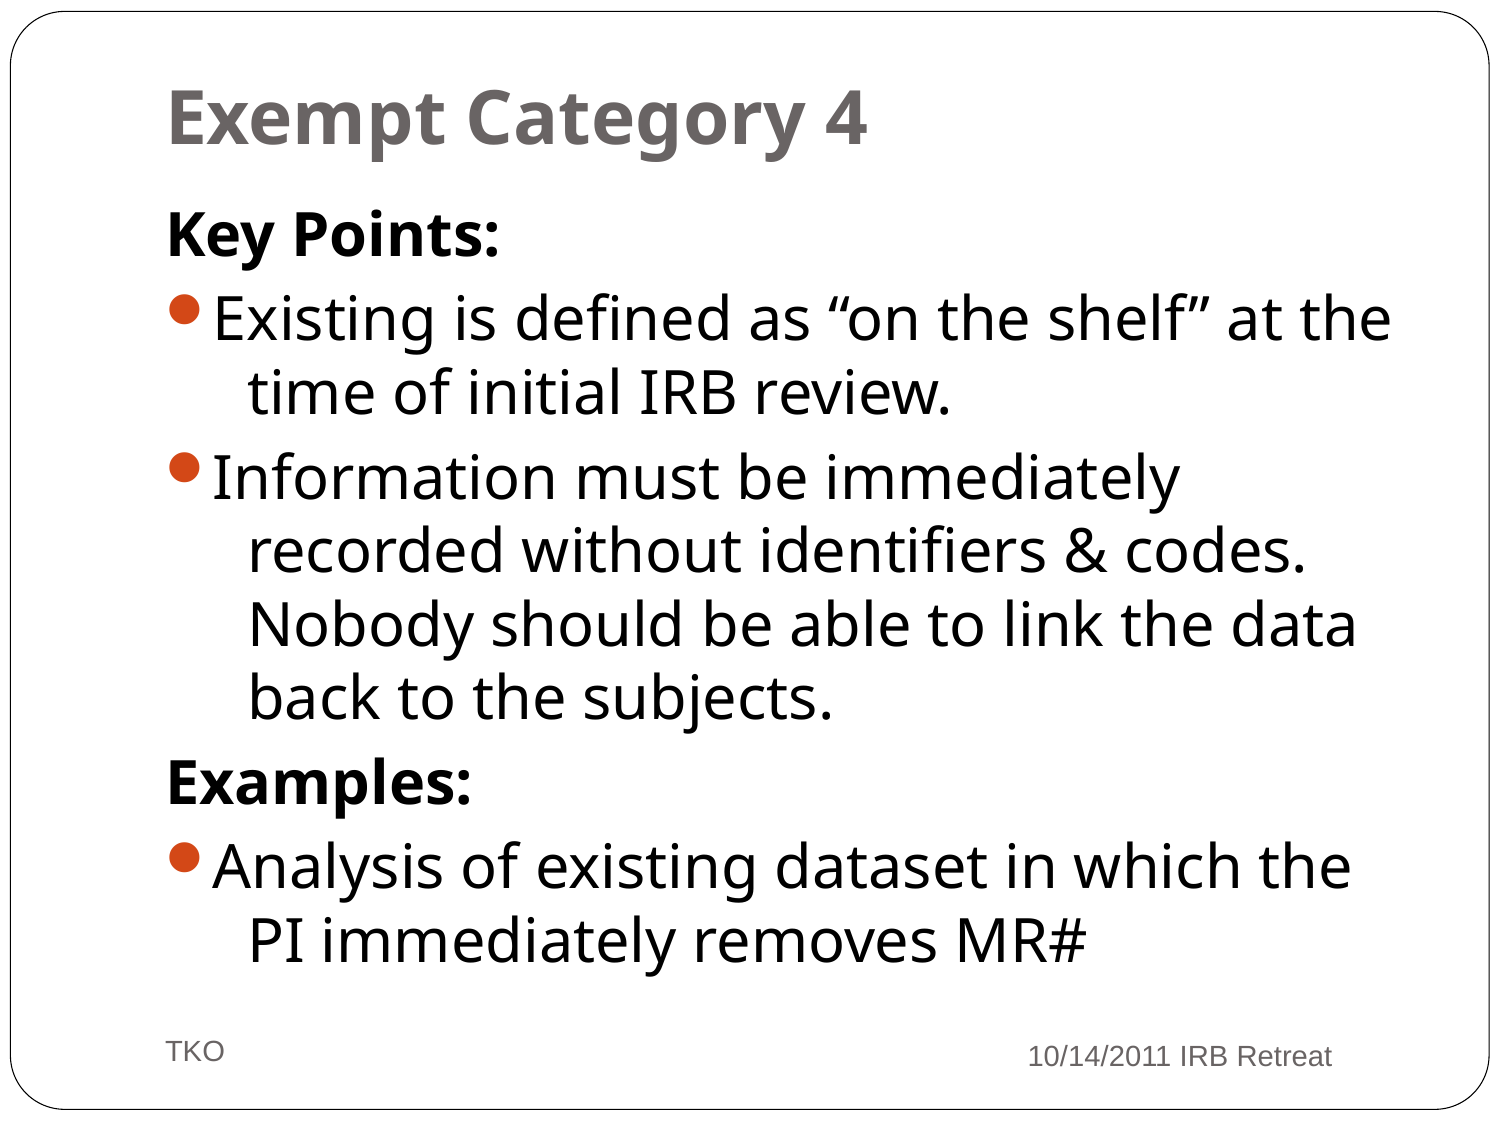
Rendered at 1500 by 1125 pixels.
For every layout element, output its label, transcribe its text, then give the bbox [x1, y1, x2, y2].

text_box TKO [150, 1012, 801, 1088]
title Exempt Category 4 [150, 45, 1426, 175]
text_box 10/14/2011 IRB Retreat [1012, 1015, 1419, 1094]
list Key Points: Existing is defined as “on the shelf” at the time of initial IRB review. Information must be immediately recorded without identifiers & codes. Nobody should be able to link the data back to the subjects. Examples: Analysis of existing dataset in which the PI immediately removes MR# [150, 187, 1426, 988]
